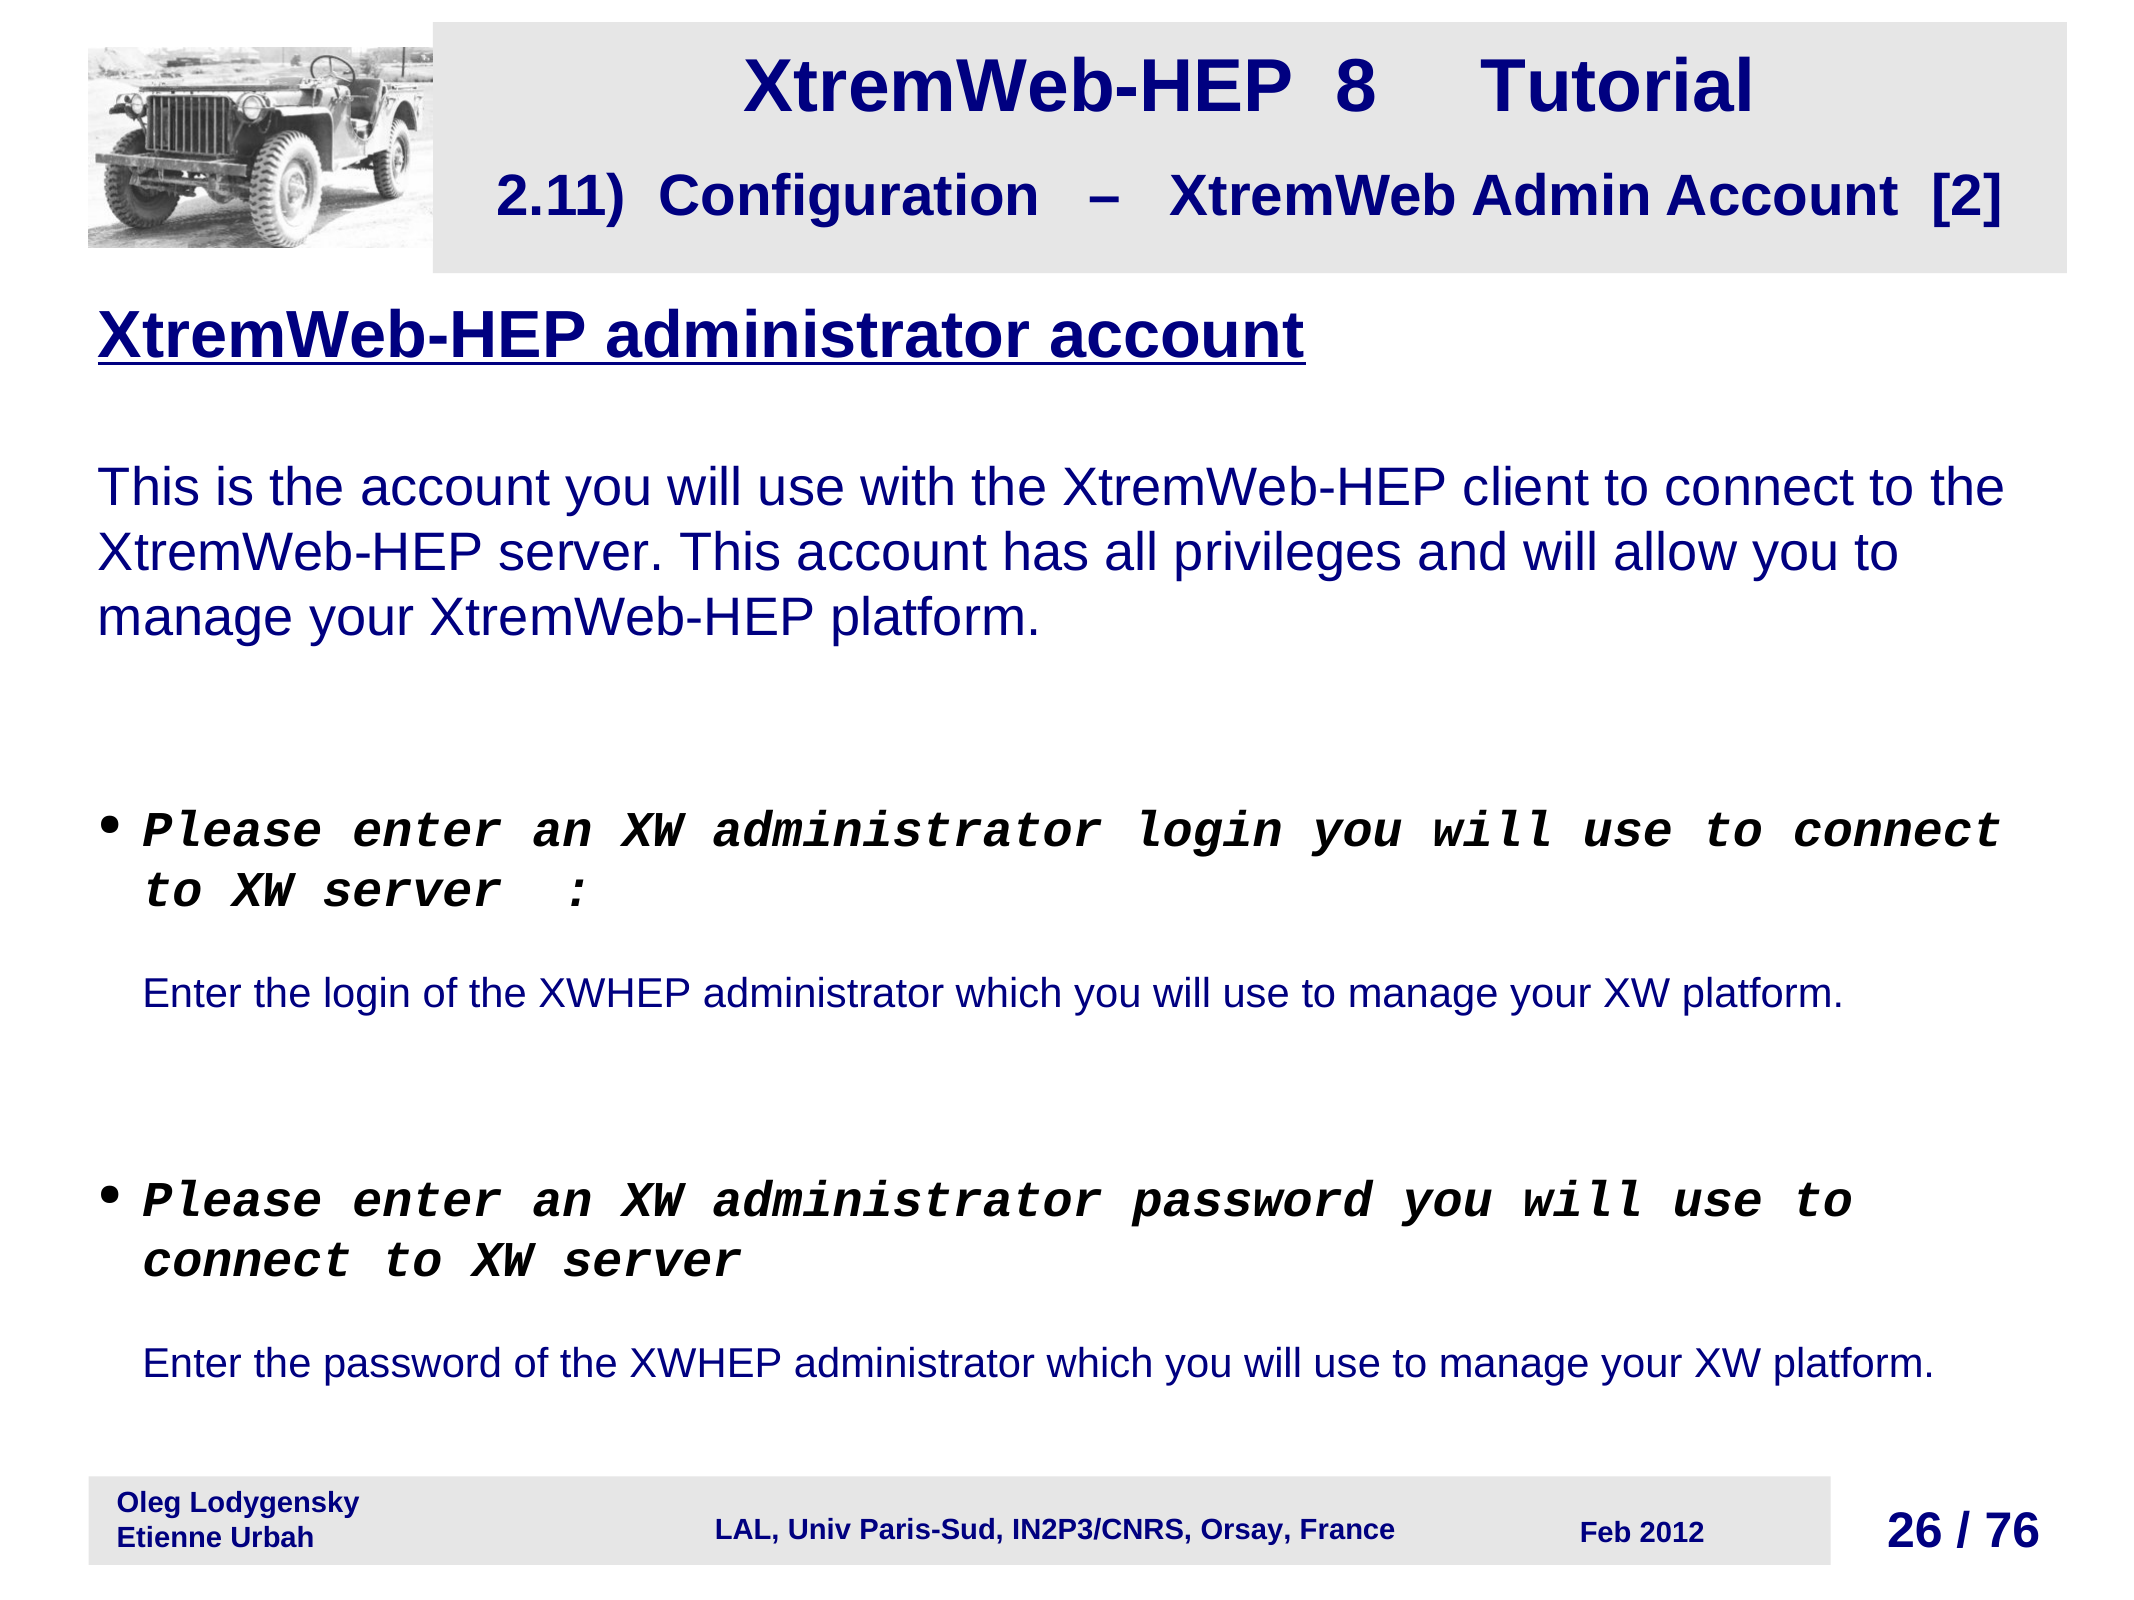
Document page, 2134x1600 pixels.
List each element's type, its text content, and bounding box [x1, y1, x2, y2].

text_box XtremWeb-HEP administrator account This is the account you will use with the XtremWeb-HEP client to connect to the XtremWeb-HEP server. This account has all privileges and will allow you to manage your XtremWeb-HEP platform. Please enter an XW administrator login you will use to connect to XW server : Enter the login of the XWHEP administrator which you will use to manage your XW platform. Please enter an XW administrator password you will use to connect to XW server Enter the password of the XWHEP administrator which you will use to manage your XW platform. [88, 291, 2067, 1275]
picture [88, 47, 433, 248]
title 2.11) Configuration – XtremWeb Admin Account [2] [442, 118, 2067, 266]
